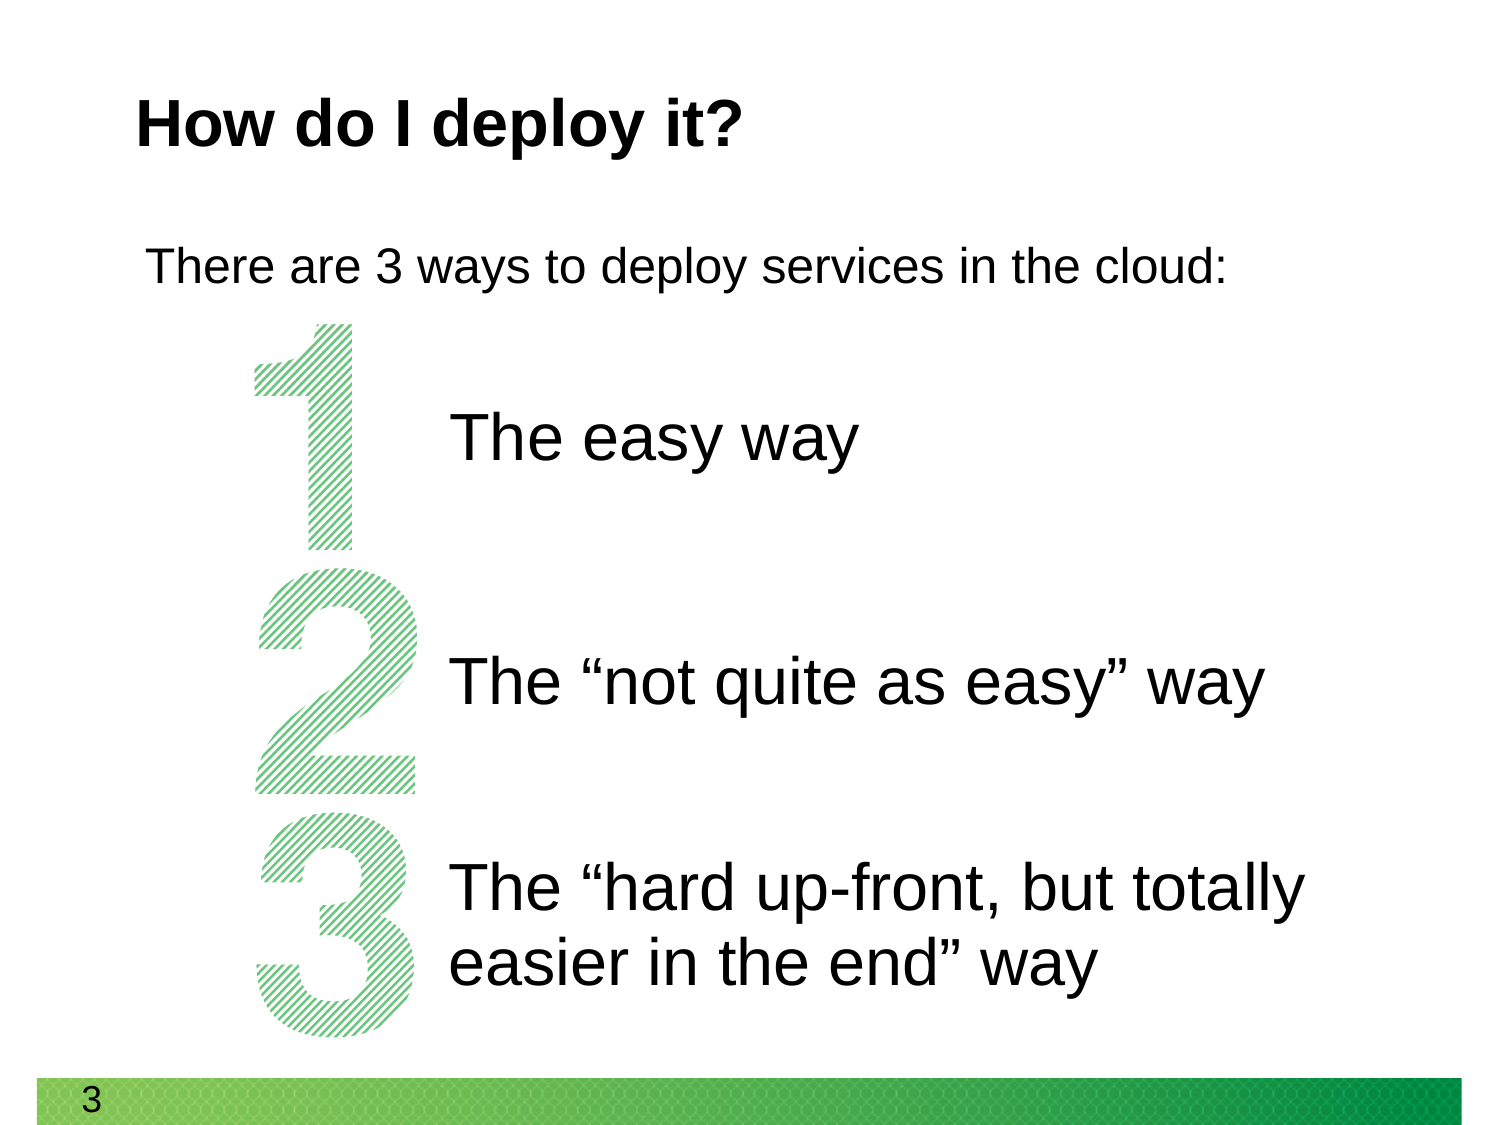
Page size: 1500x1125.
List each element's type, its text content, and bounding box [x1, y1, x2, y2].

title How do I deploy it? [135, 41, 1372, 204]
text_box The “not quite as easy” way [448, 643, 1270, 719]
list There are 3 ways to deploy services in the cloud: [144, 238, 1381, 982]
picture [254, 568, 417, 794]
picture [254, 324, 352, 550]
picture [36, 1078, 1462, 1125]
picture [254, 812, 415, 1038]
text_box The easy way [449, 400, 863, 475]
text_box The “hard up-front, but totally easier in the end” way [448, 849, 1329, 1000]
